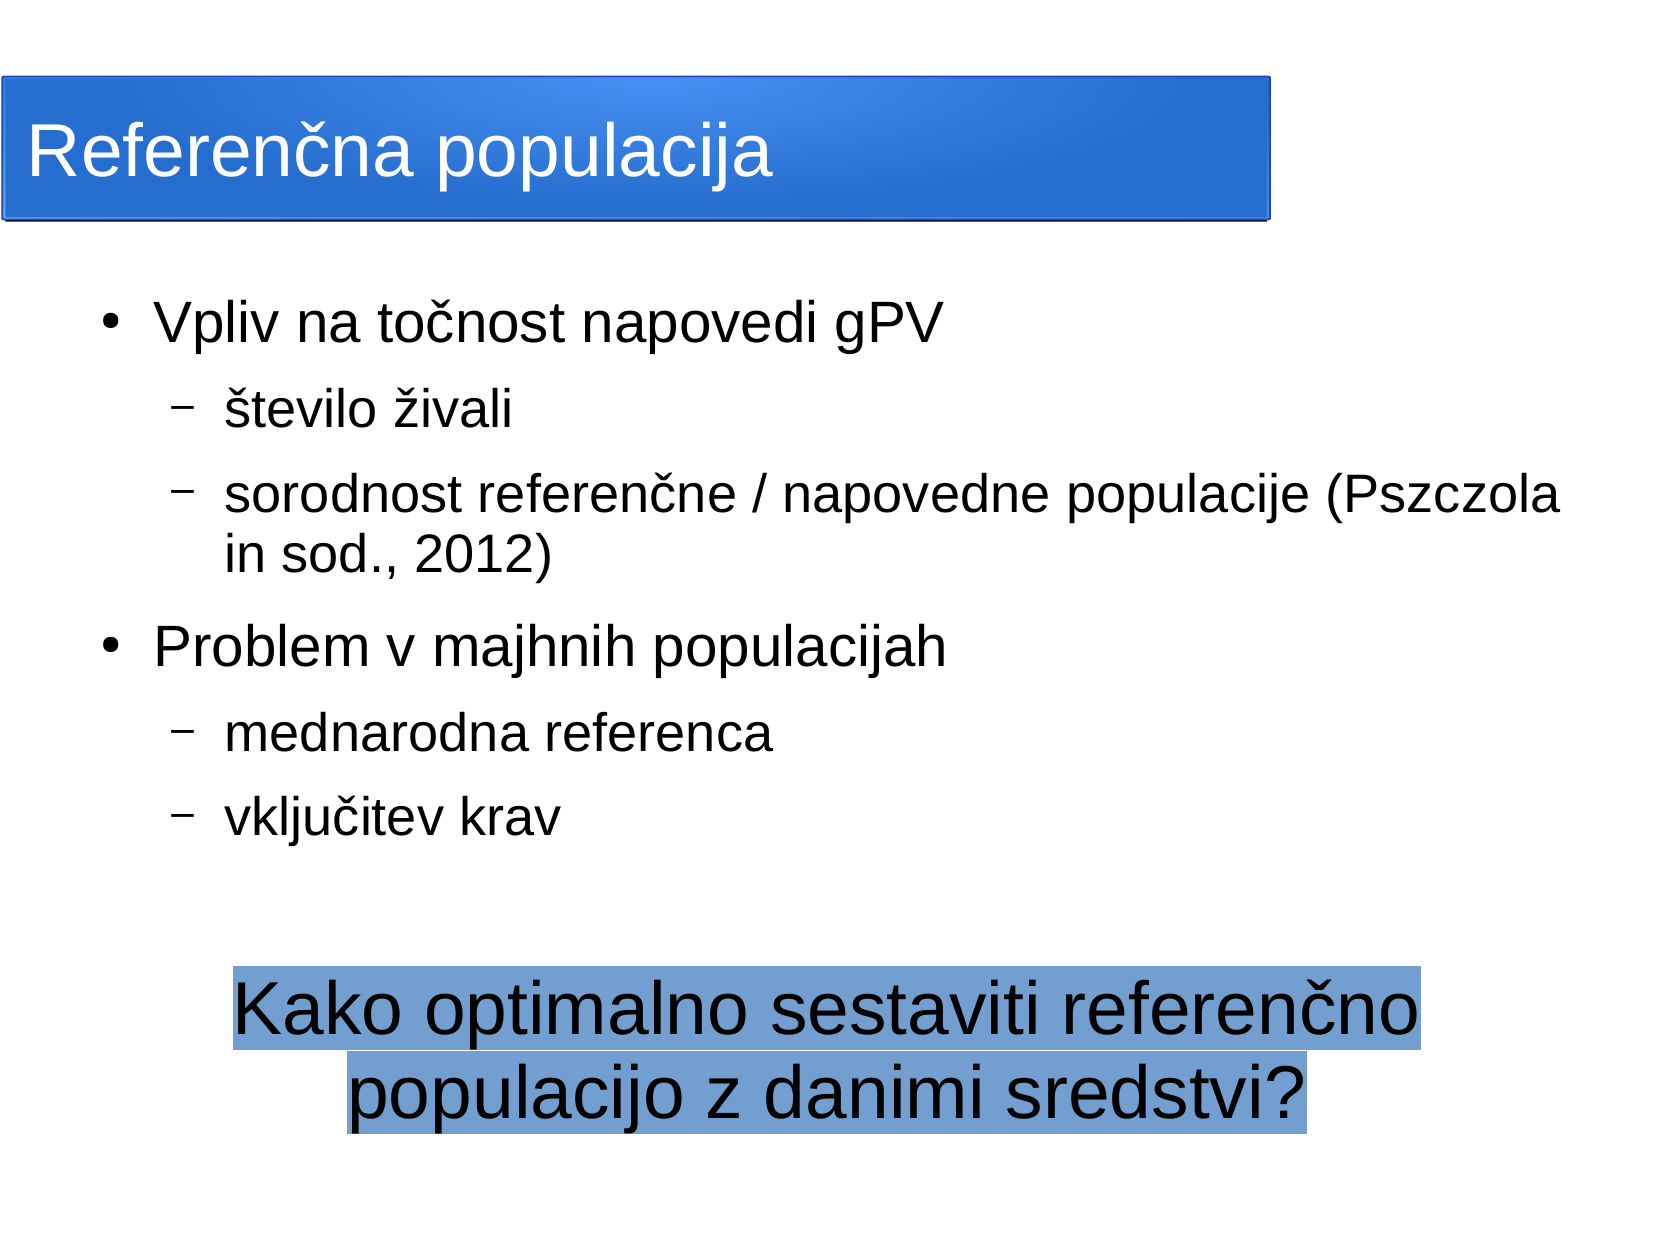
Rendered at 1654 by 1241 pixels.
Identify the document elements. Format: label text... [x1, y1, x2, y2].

title Referenčna populacija [26, 90, 1246, 211]
list Vpliv na točnost napovedi gPV število živali sorodnost referenčne / napovedne populacije (Pszczola in sod., 2012) Problem v majhnih populacijah mednarodna referenca vključitev krav Kako optimalno sestaviti referenčno populacijo z danimi sredstvi? [82, 290, 1571, 1171]
